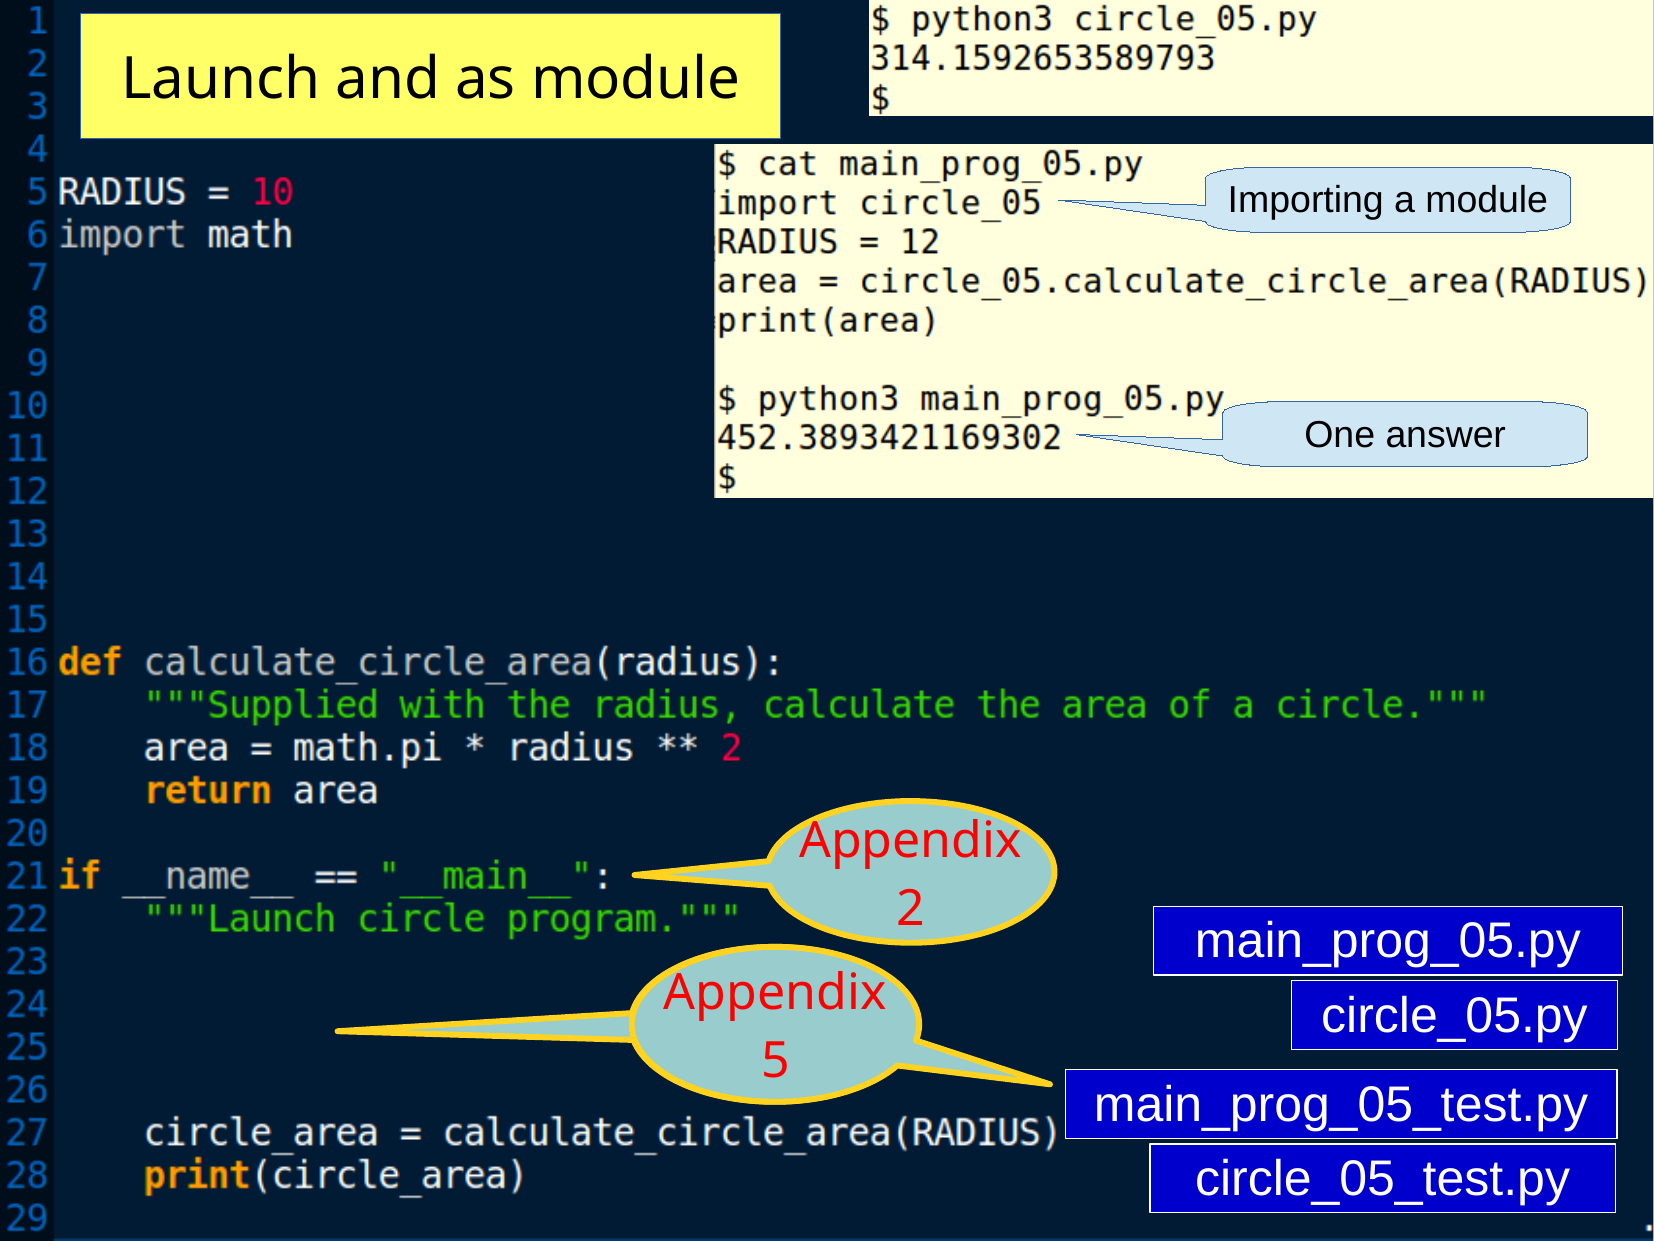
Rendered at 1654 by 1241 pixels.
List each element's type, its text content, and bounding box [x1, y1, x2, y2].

text_box main_prog_05.py [1153, 906, 1623, 975]
picture [0, 0, 1654, 1241]
text_box Appendix 5 [631, 946, 1051, 1102]
text_box main_prog_05_test.py [1065, 1069, 1617, 1139]
text_box Importing a module [1058, 167, 1571, 233]
text_box Appendix 5 [337, 978, 660, 1072]
text_box circle_05_test.py [1150, 1144, 1616, 1213]
text_box Appendix 2 [634, 801, 1055, 943]
text_box Launch and as module [80, 13, 781, 139]
text_box circle_05.py [1291, 980, 1618, 1050]
text_box One answer [1076, 401, 1588, 467]
